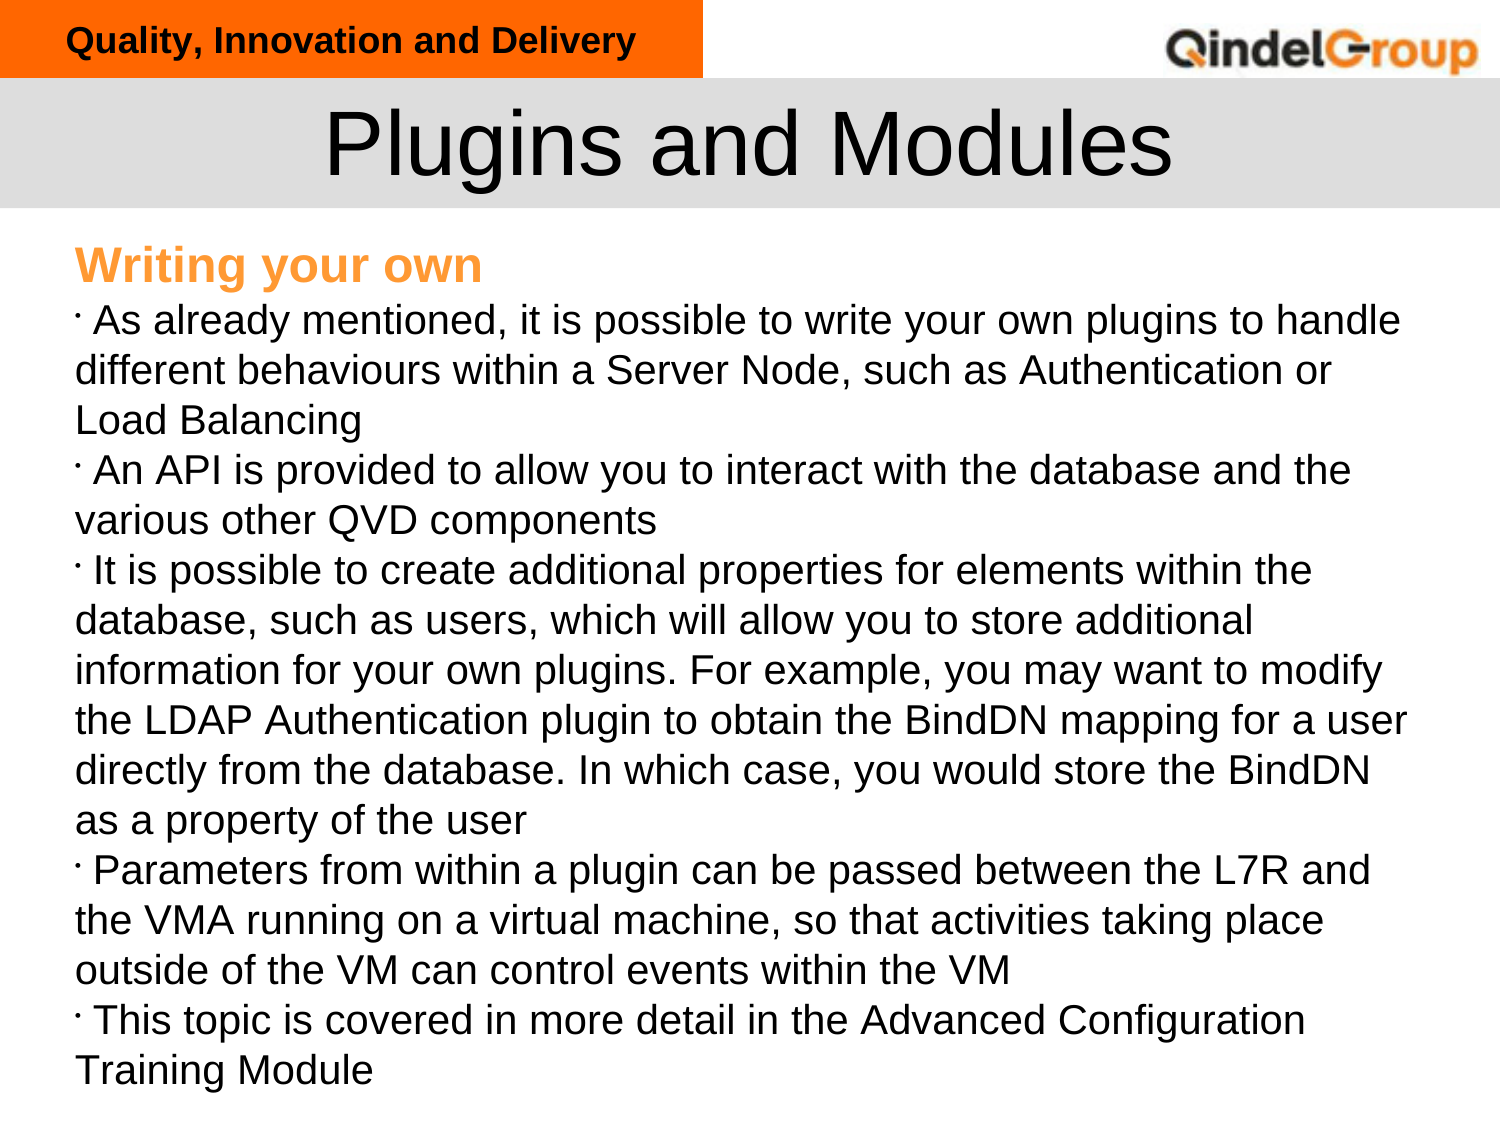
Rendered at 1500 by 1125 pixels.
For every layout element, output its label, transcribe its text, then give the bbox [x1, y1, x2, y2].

picture [1163, 23, 1481, 78]
text_box Writing your own As already mentioned, it is possible to write your own plugins to handle different behaviours within a Server Node, such as Authentication or Load Balancing An API is provided to allow you to interact with the database and the various other QVD components It is possible to create additional properties for elements within the database, such as users, which will allow you to store additional information for your own plugins. For example, you may want to modify the LDAP Authentication plugin to obtain the BindDN mapping for a user directly from the database. In which case, you would store the BindDN as a property of the user Parameters from within a plugin can be passed between the L7R and the VMA running on a virtual machine, so that activities taking place outside of the VM can control events within the VM This topic is covered in more detail in the Advanced Configuration Training Module [60, 224, 1426, 1101]
title Plugins and Modules [75, 45, 1426, 224]
